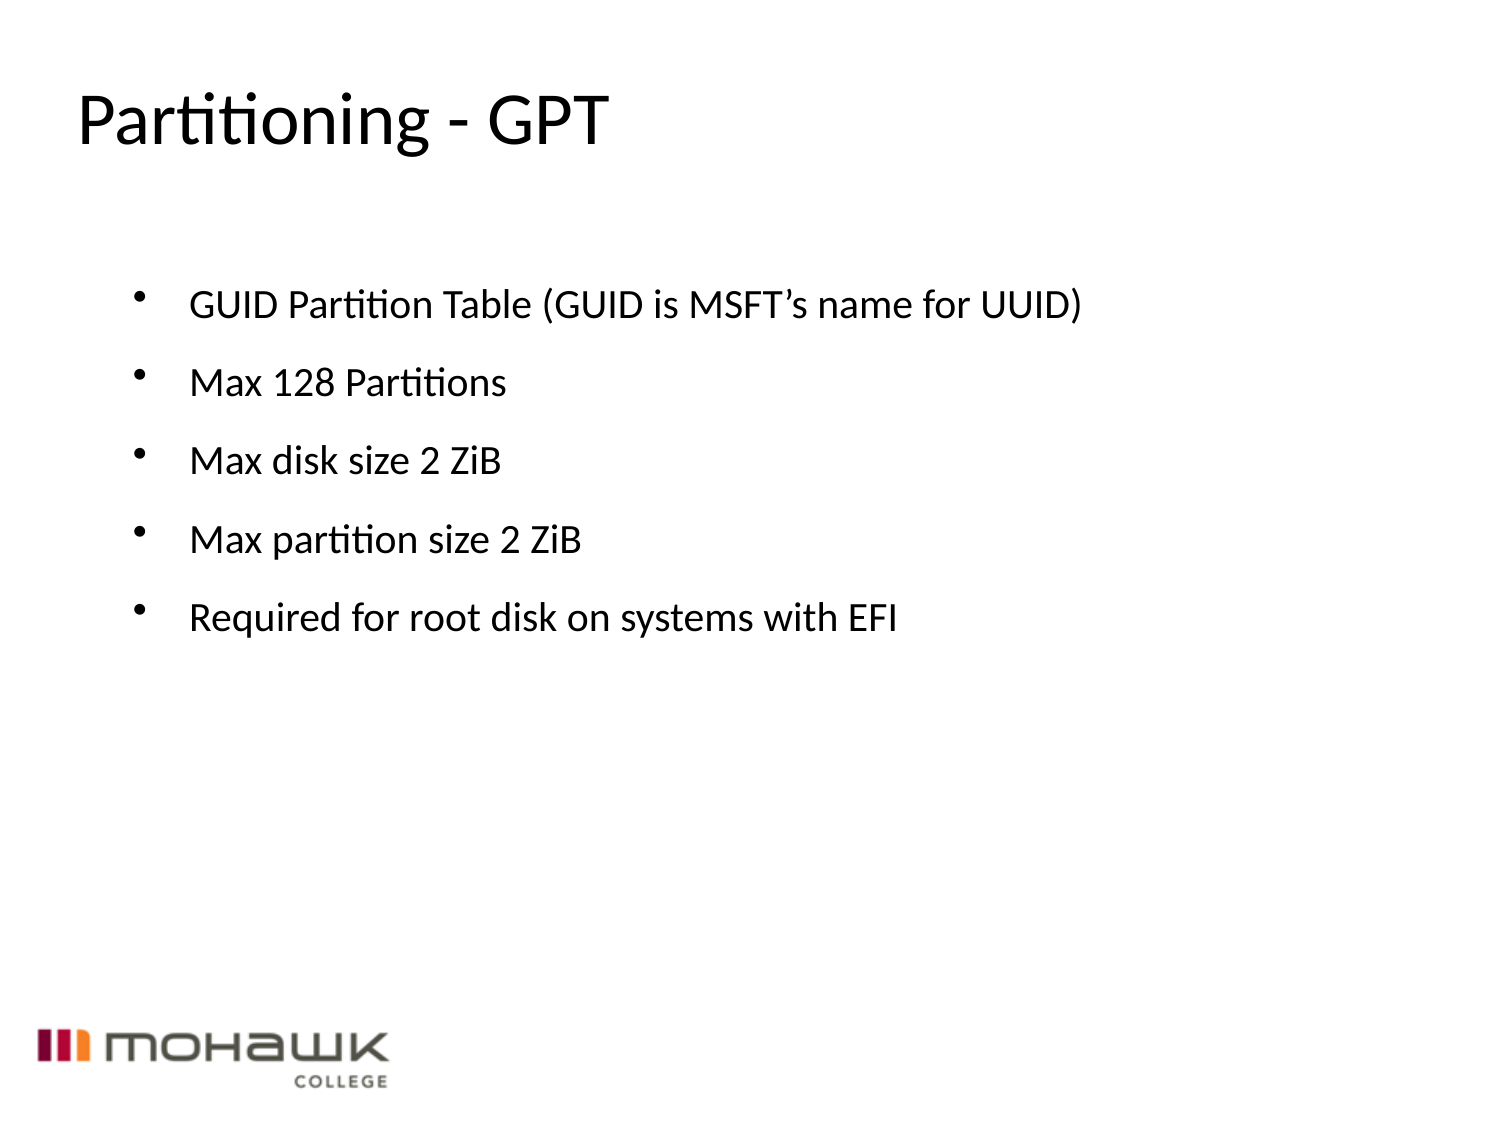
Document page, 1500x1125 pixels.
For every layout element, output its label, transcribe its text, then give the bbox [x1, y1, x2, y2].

picture [5, 1000, 422, 1118]
list GUID Partition Table (GUID is MSFT’s name for UUID) Max 128 Partitions Max disk size 2 ZiB Max partition size 2 ZiB Required for root disk on systems with EFI [118, 249, 1408, 804]
title Partitioning - GPT [62, 62, 1413, 213]
